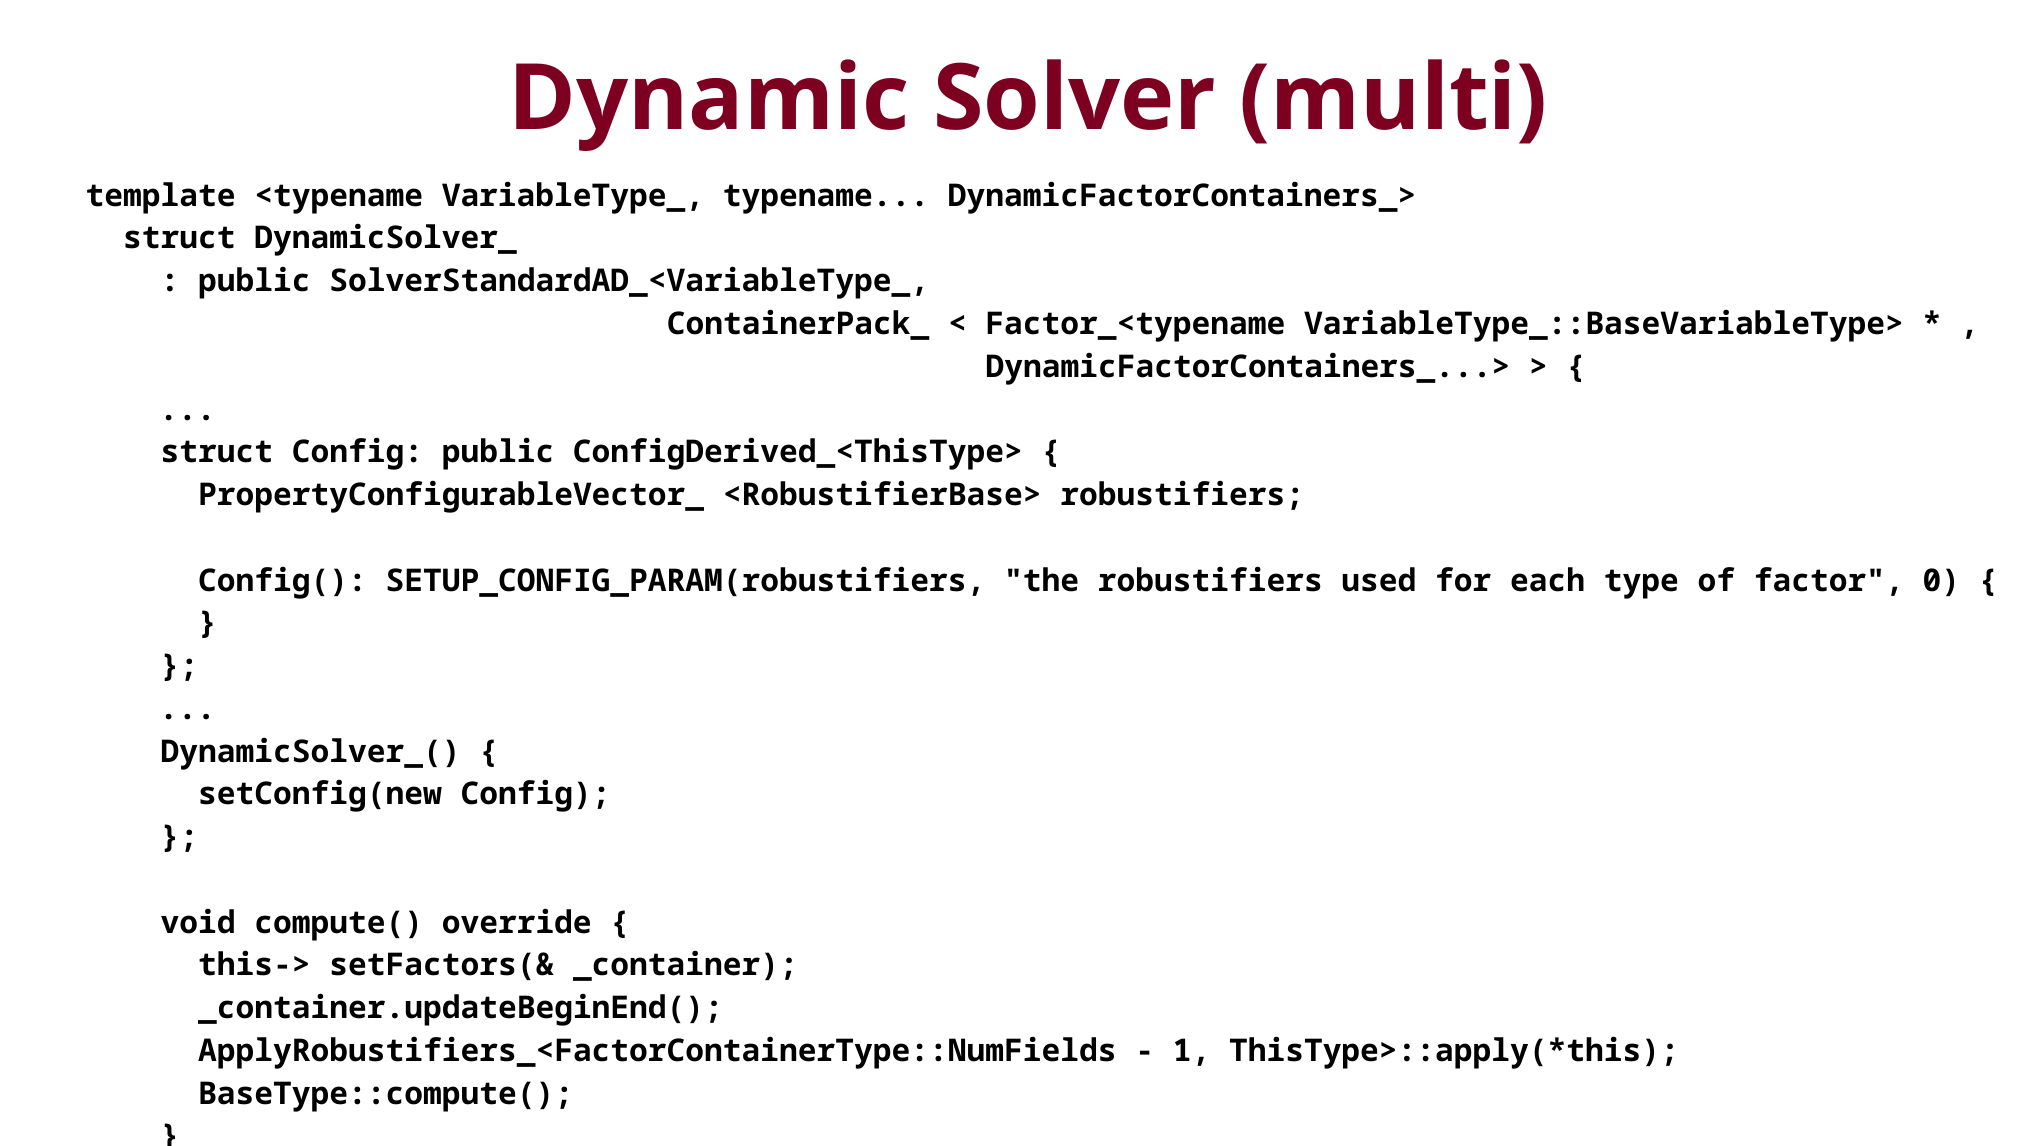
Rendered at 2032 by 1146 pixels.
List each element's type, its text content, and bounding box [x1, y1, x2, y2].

text_box template <typename VariableType_, typename... DynamicFactorContainers_> struct DynamicSolver_ : public SolverStandardAD_<VariableType_, ContainerPack_ < Factor_<typename VariableType_::BaseVariableType> * , DynamicFactorContainers_...> > { ... struct Config: public ConfigDerived_<ThisType> { PropertyConfigurableVector_ <RobustifierBase> robustifiers; Config(): SETUP_CONFIG_PARAM(robustifiers, "the robustifiers used for each type of factor", 0) { } }; ... DynamicSolver_() { setConfig(new Config); }; void compute() override { this-> setFactors(& _container); _container.updateBeginEnd(); ApplyRobustifiers_<FactorContainerType::NumFields - 1, ThisType>::apply(*this); BaseType::compute(); } ... } [70, 165, 2032, 1112]
title Dynamic Solver (multi) [37, 10, 2020, 178]
